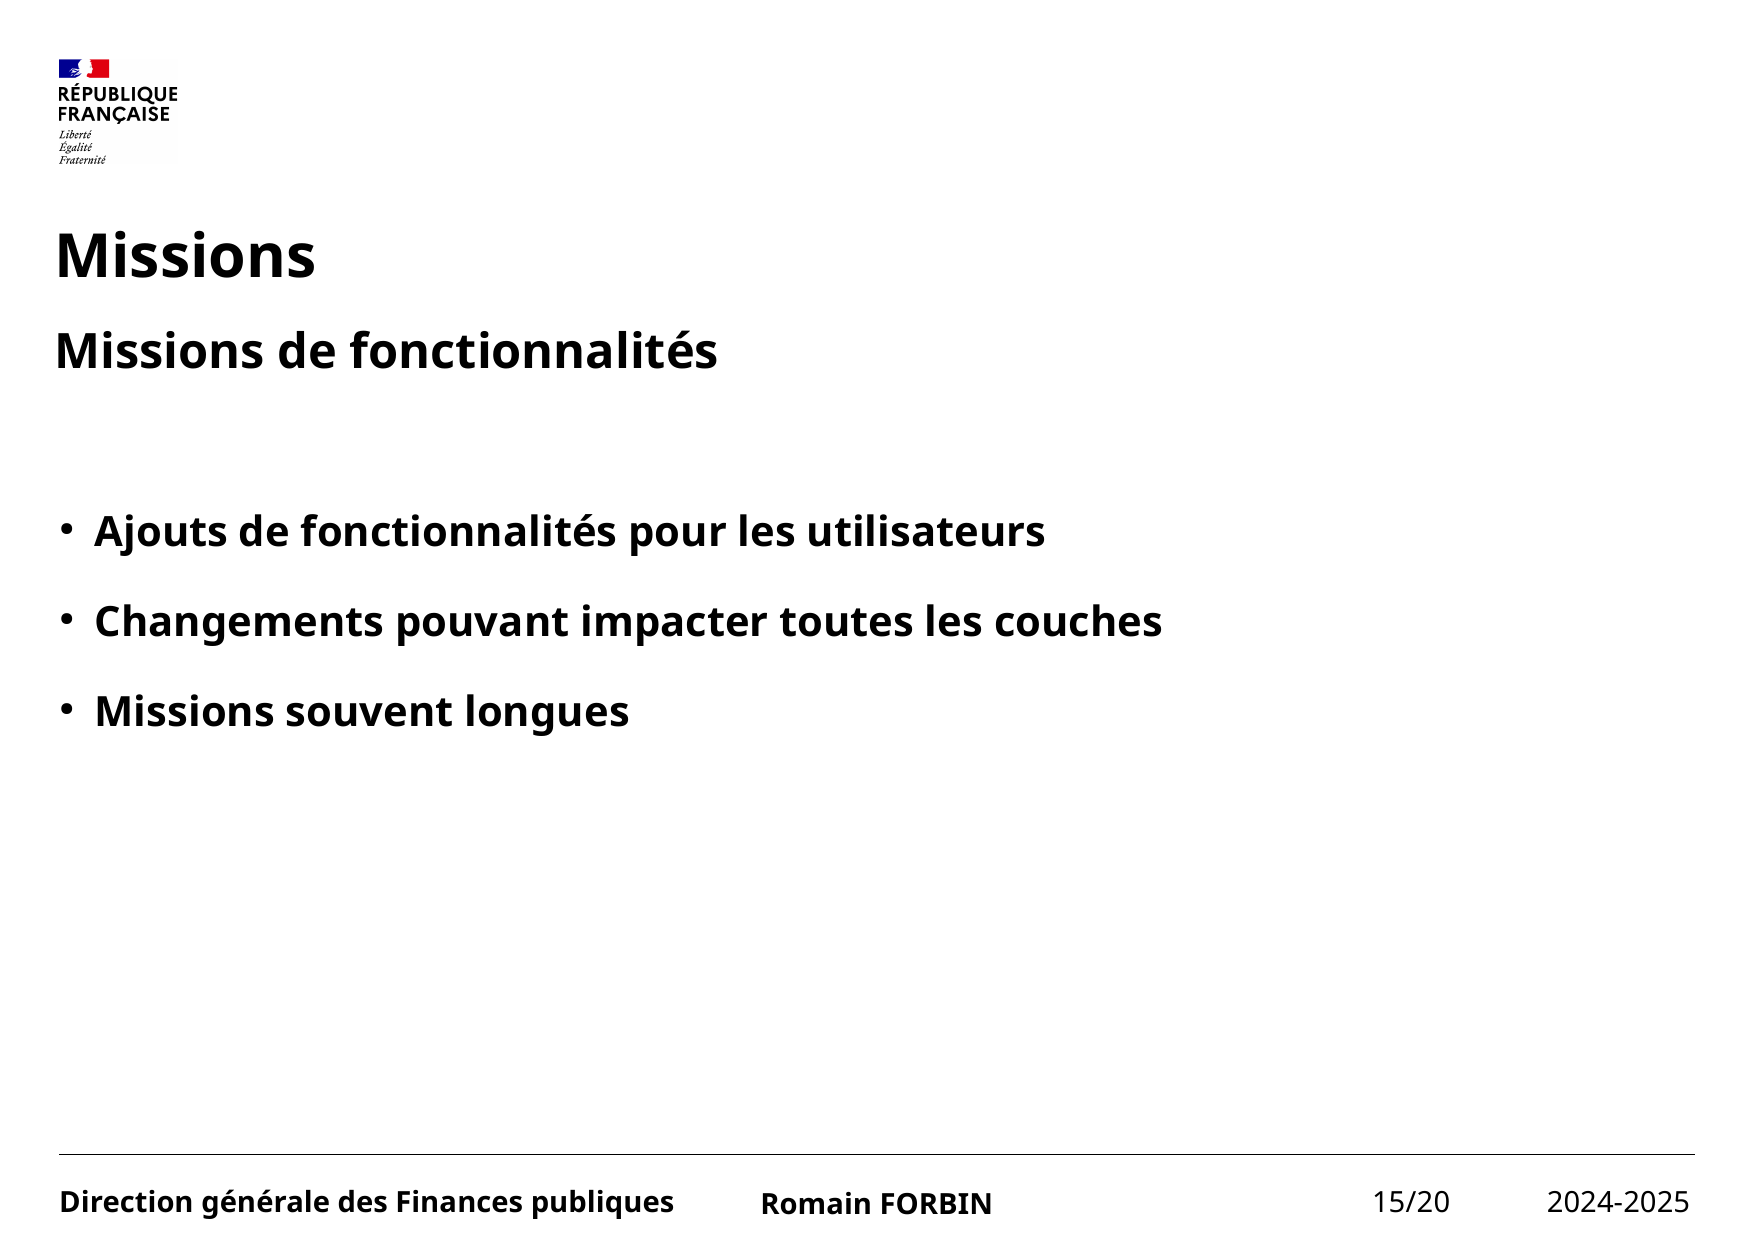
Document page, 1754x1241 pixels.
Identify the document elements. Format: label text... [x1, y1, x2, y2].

list Missions Missions de fonctionnalités [54, 212, 1448, 384]
picture [59, 59, 178, 164]
list Ajouts de fonctionnalités pour les utilisateurs Changements pouvant impacter toutes les couches Missions souvent longues [59, 501, 1638, 1152]
